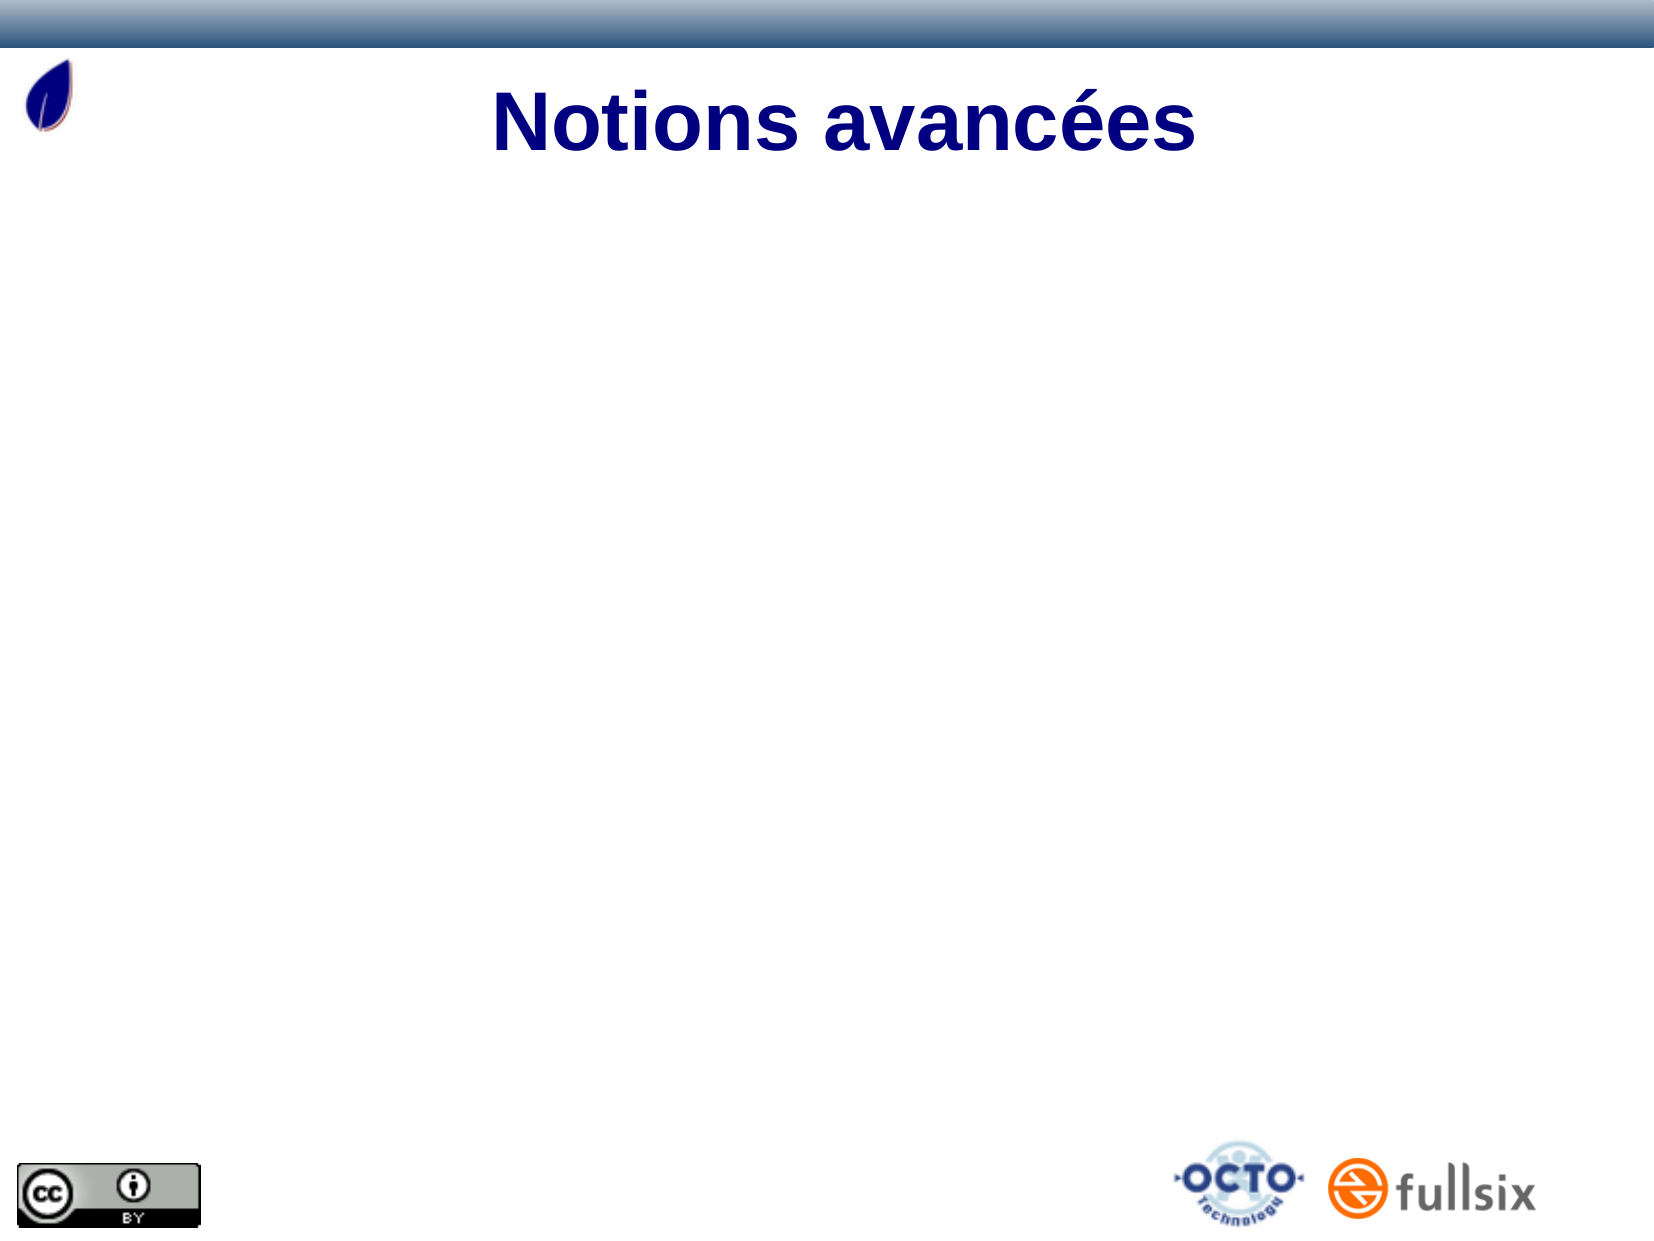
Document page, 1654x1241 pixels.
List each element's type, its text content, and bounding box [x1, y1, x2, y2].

picture [14, 55, 89, 136]
picture [17, 1163, 201, 1228]
picture [1328, 1158, 1536, 1219]
title Notions avancées [156, 55, 1534, 188]
picture [1166, 1138, 1313, 1235]
